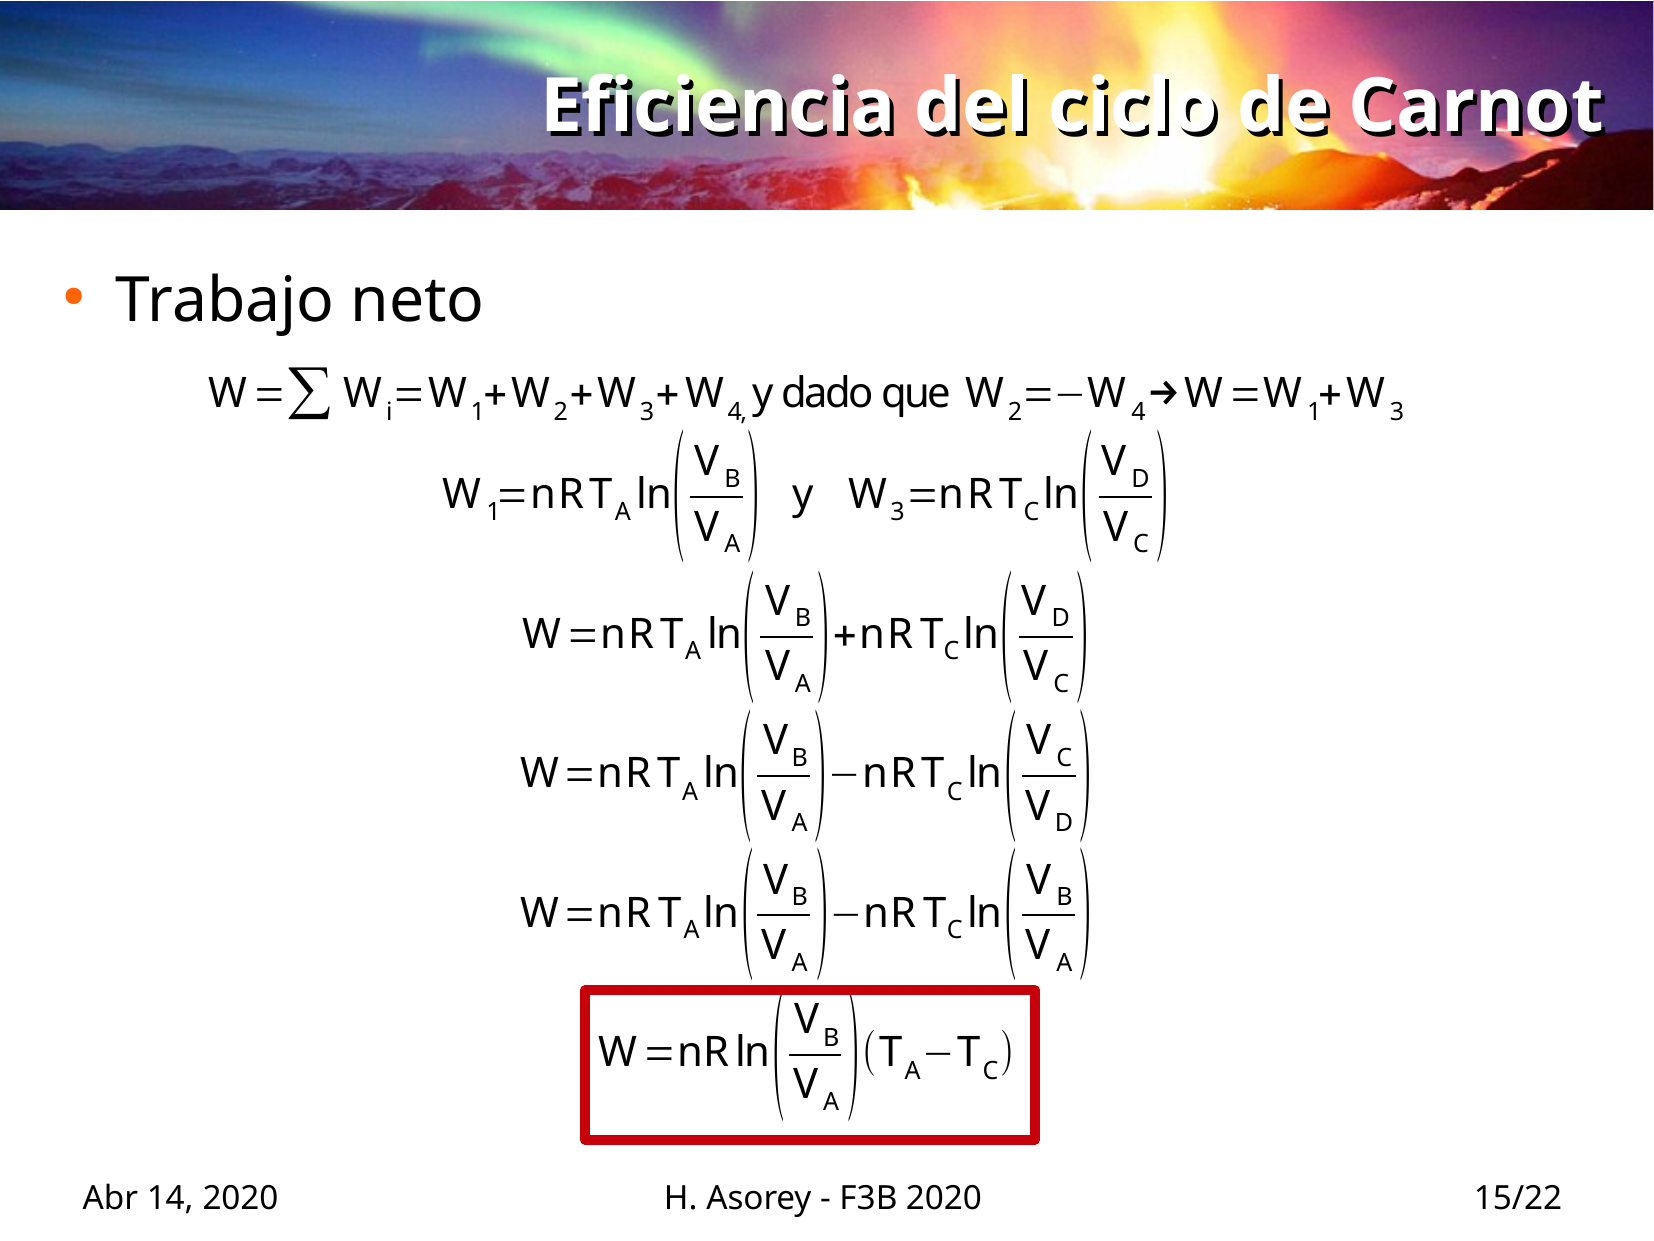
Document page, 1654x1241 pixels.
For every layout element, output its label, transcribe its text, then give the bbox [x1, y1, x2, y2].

chart [201, 364, 1409, 1124]
picture [0, 1, 1654, 210]
title Eficiencia del ciclo de Carnot [45, 15, 1606, 191]
chart [590, 995, 1030, 1124]
list Trabajo neto [45, 255, 1606, 1156]
